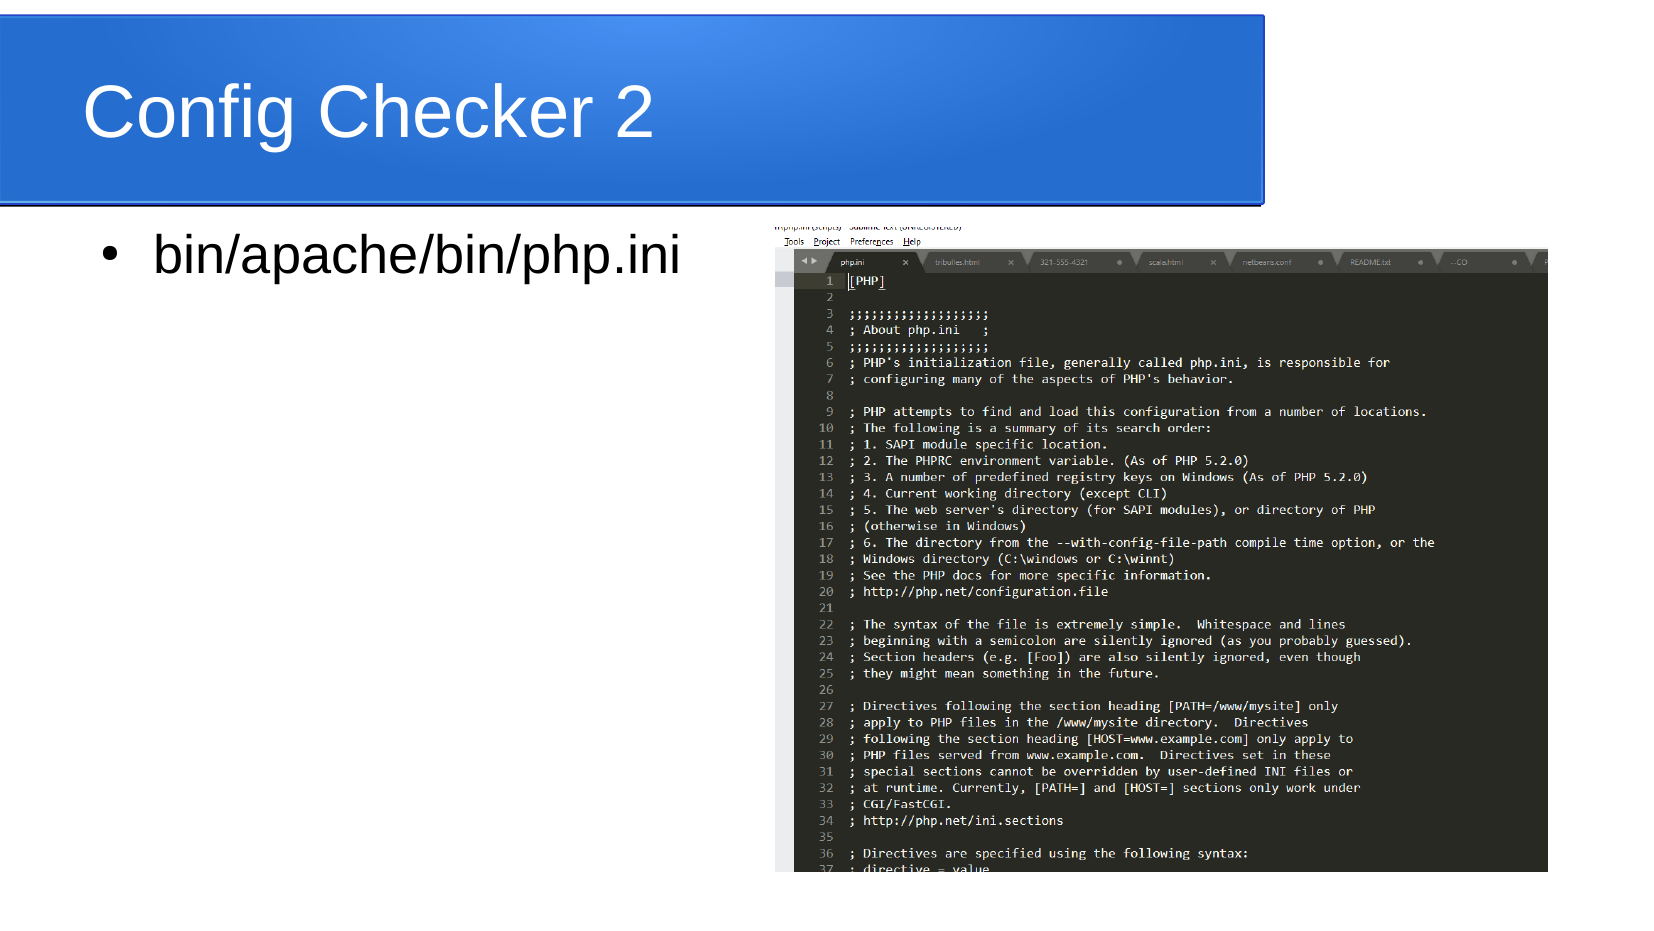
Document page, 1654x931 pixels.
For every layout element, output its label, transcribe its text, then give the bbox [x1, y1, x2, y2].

list bin/apache/bin/php.ini [82, 224, 1571, 764]
picture [775, 227, 1548, 872]
title Config Checker 2 [82, 35, 1235, 189]
